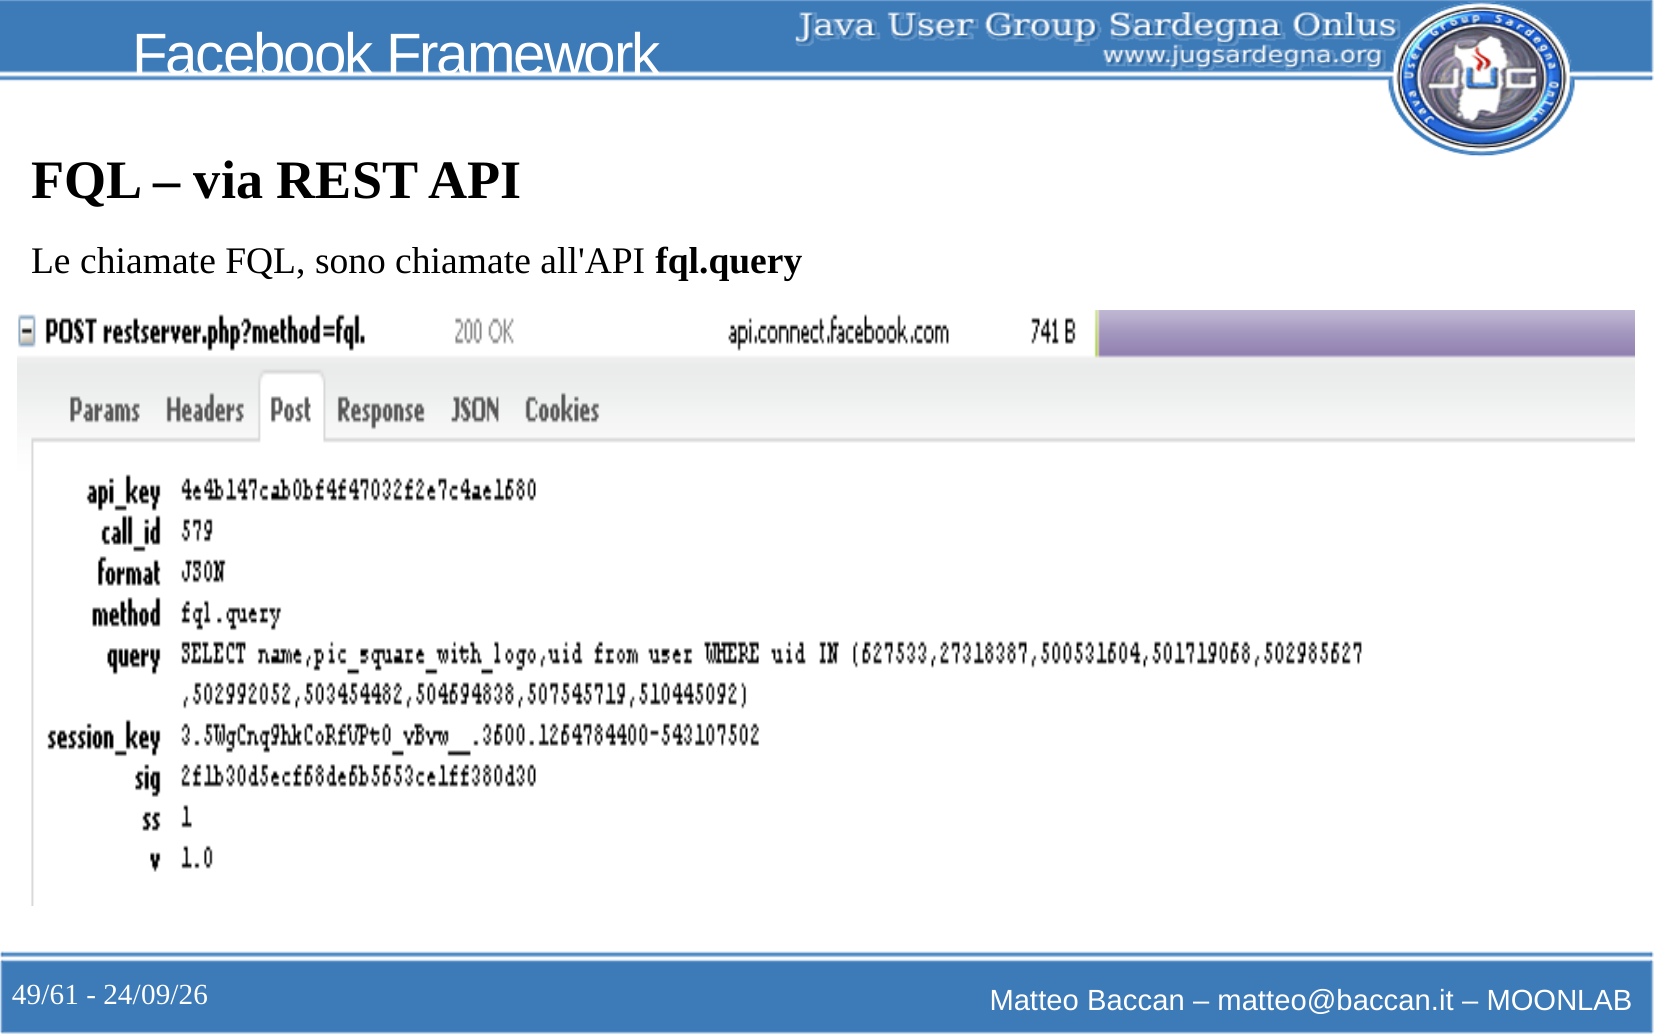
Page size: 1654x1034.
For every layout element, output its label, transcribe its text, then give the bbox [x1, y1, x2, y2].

text_box FQL – via REST API Le chiamate FQL, sono chiamate all'API fql.query [16, 142, 1633, 924]
picture [0, 0, 1654, 1034]
text_box FQL - Facebook Query Language [11, 0, 1644, 819]
